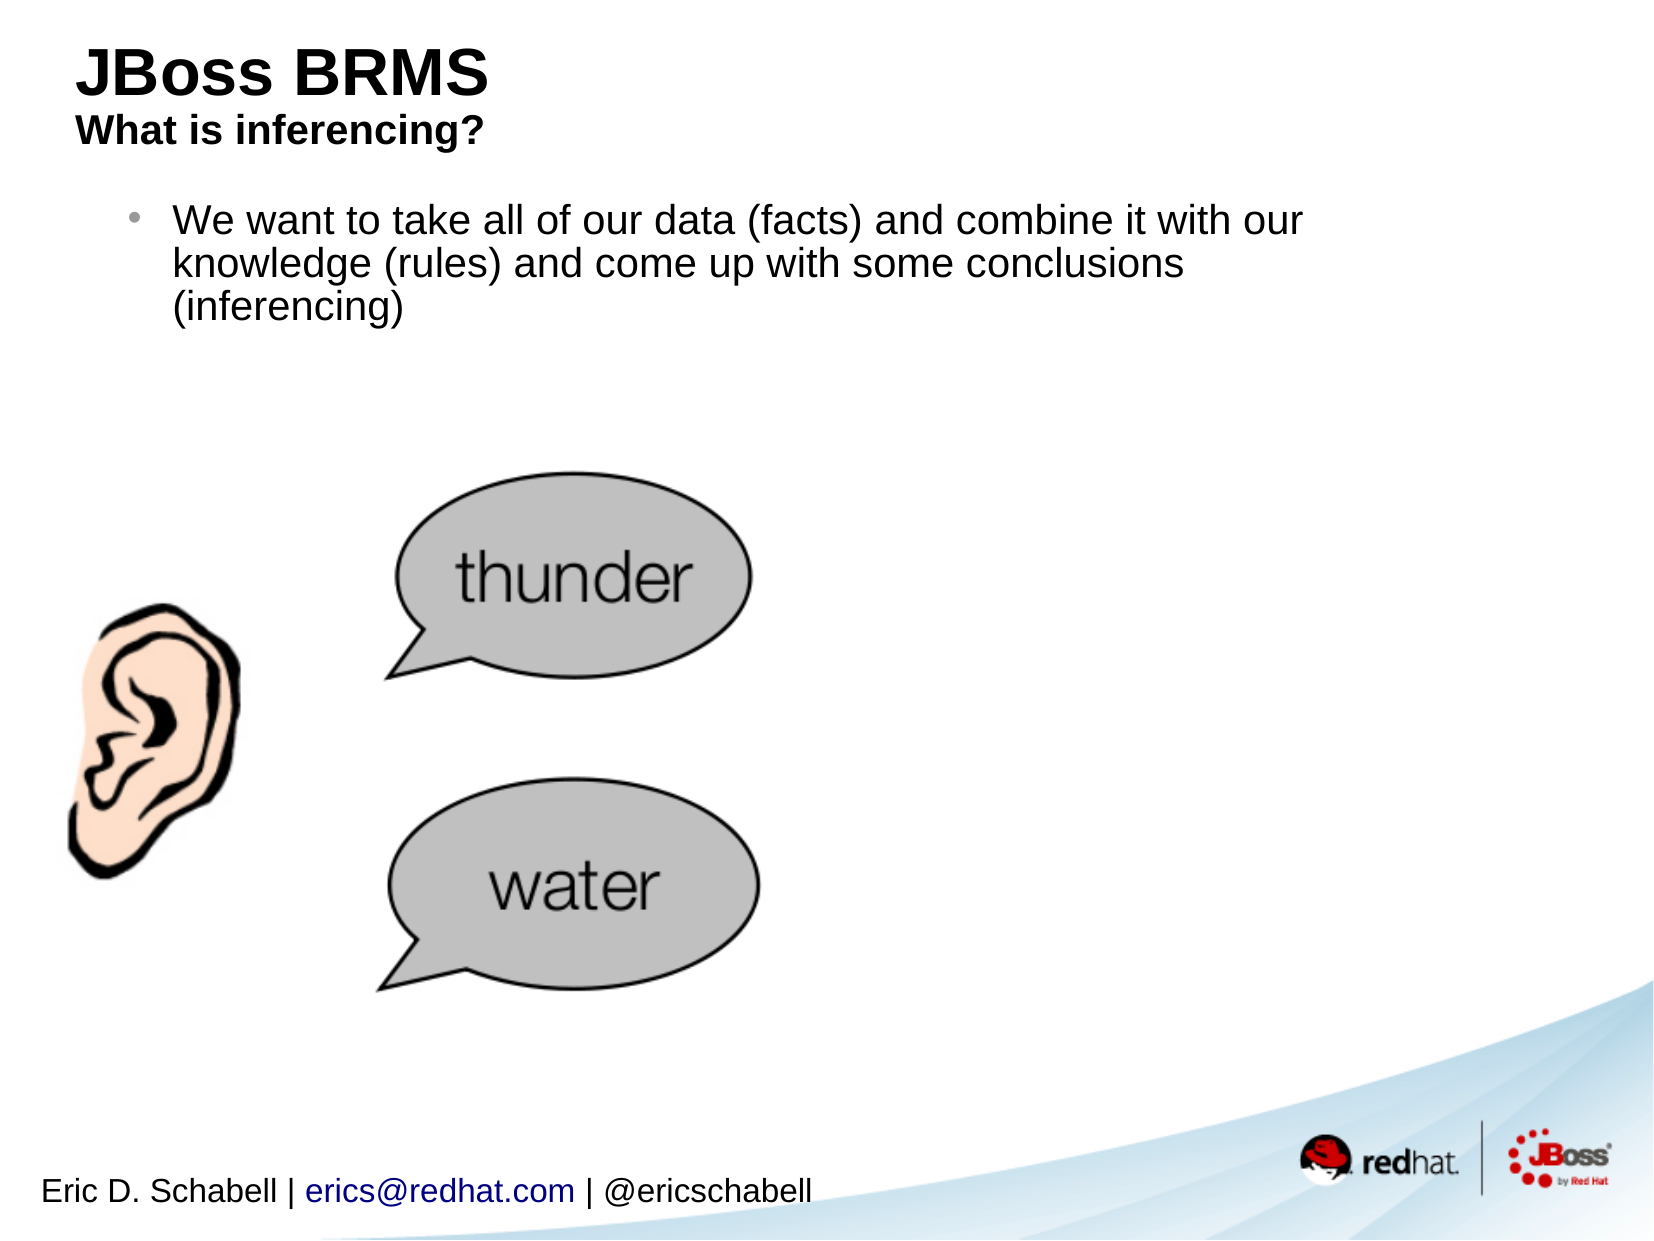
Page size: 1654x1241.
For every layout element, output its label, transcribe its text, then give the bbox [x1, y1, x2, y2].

picture [3, 0, 1654, 1240]
list We want to take all of our data (facts) and combine it with our knowledge (rules) and come up with some conclusions (inferencing) [112, 200, 1388, 988]
title JBoss BRMS What is inferencing? [75, 37, 1163, 156]
